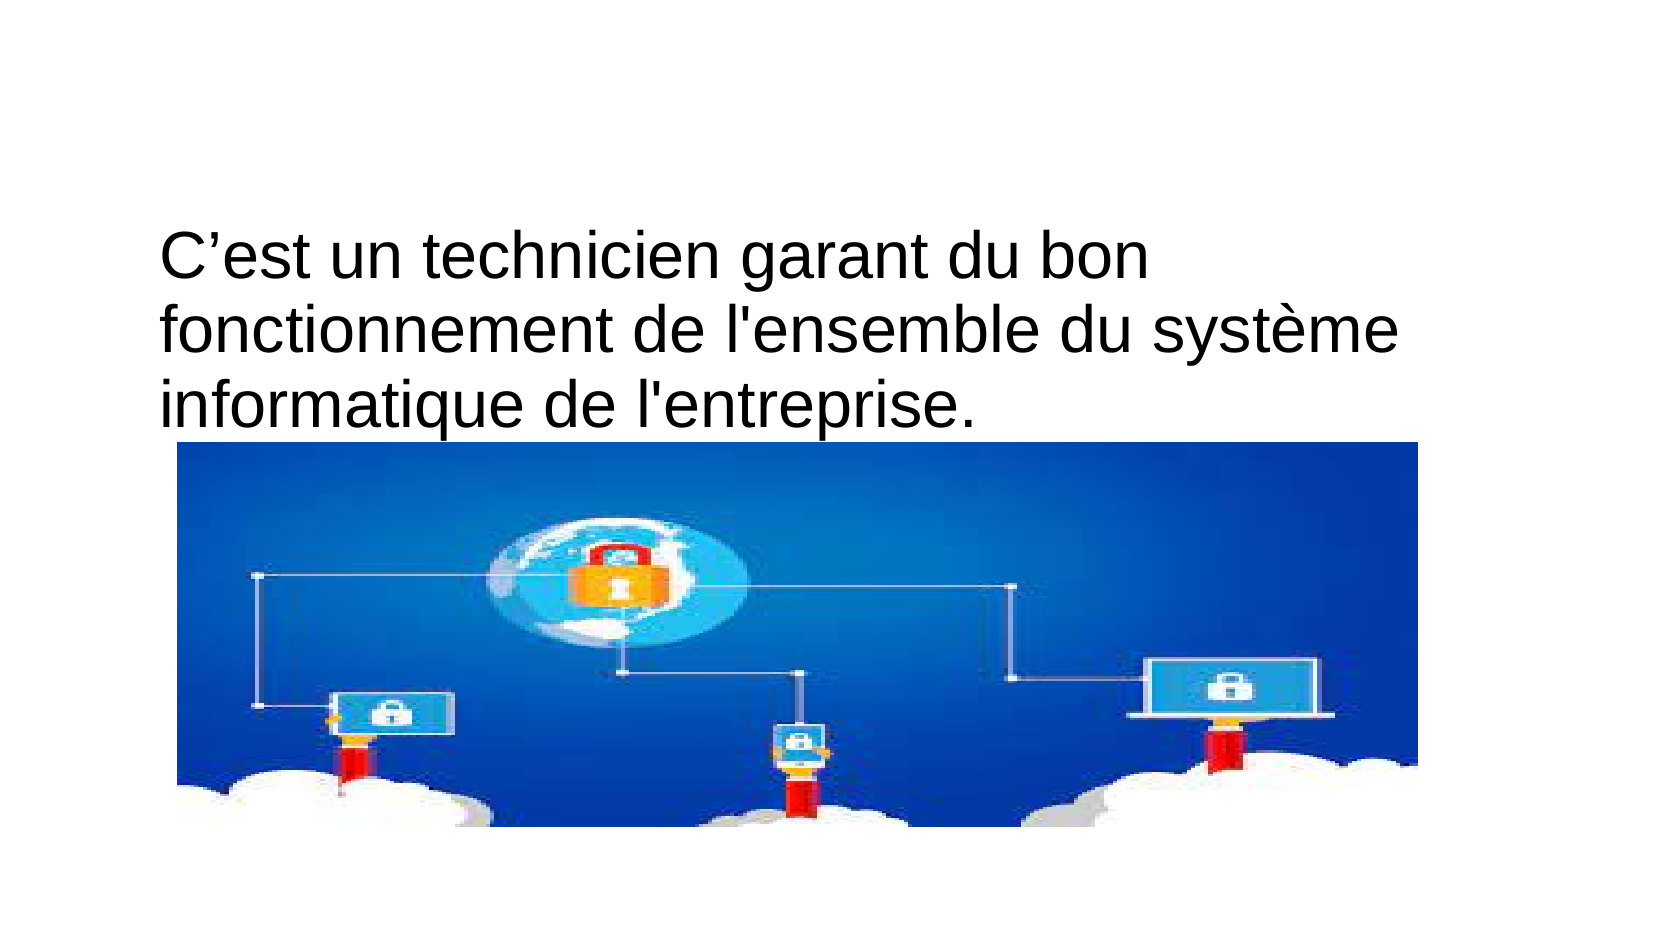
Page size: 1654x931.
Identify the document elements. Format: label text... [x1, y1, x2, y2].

list C’est un technicien garant du bon fonctionnement de l'ensemble du système informatique de l'entreprise. [88, 217, 1577, 758]
picture [177, 442, 1418, 827]
